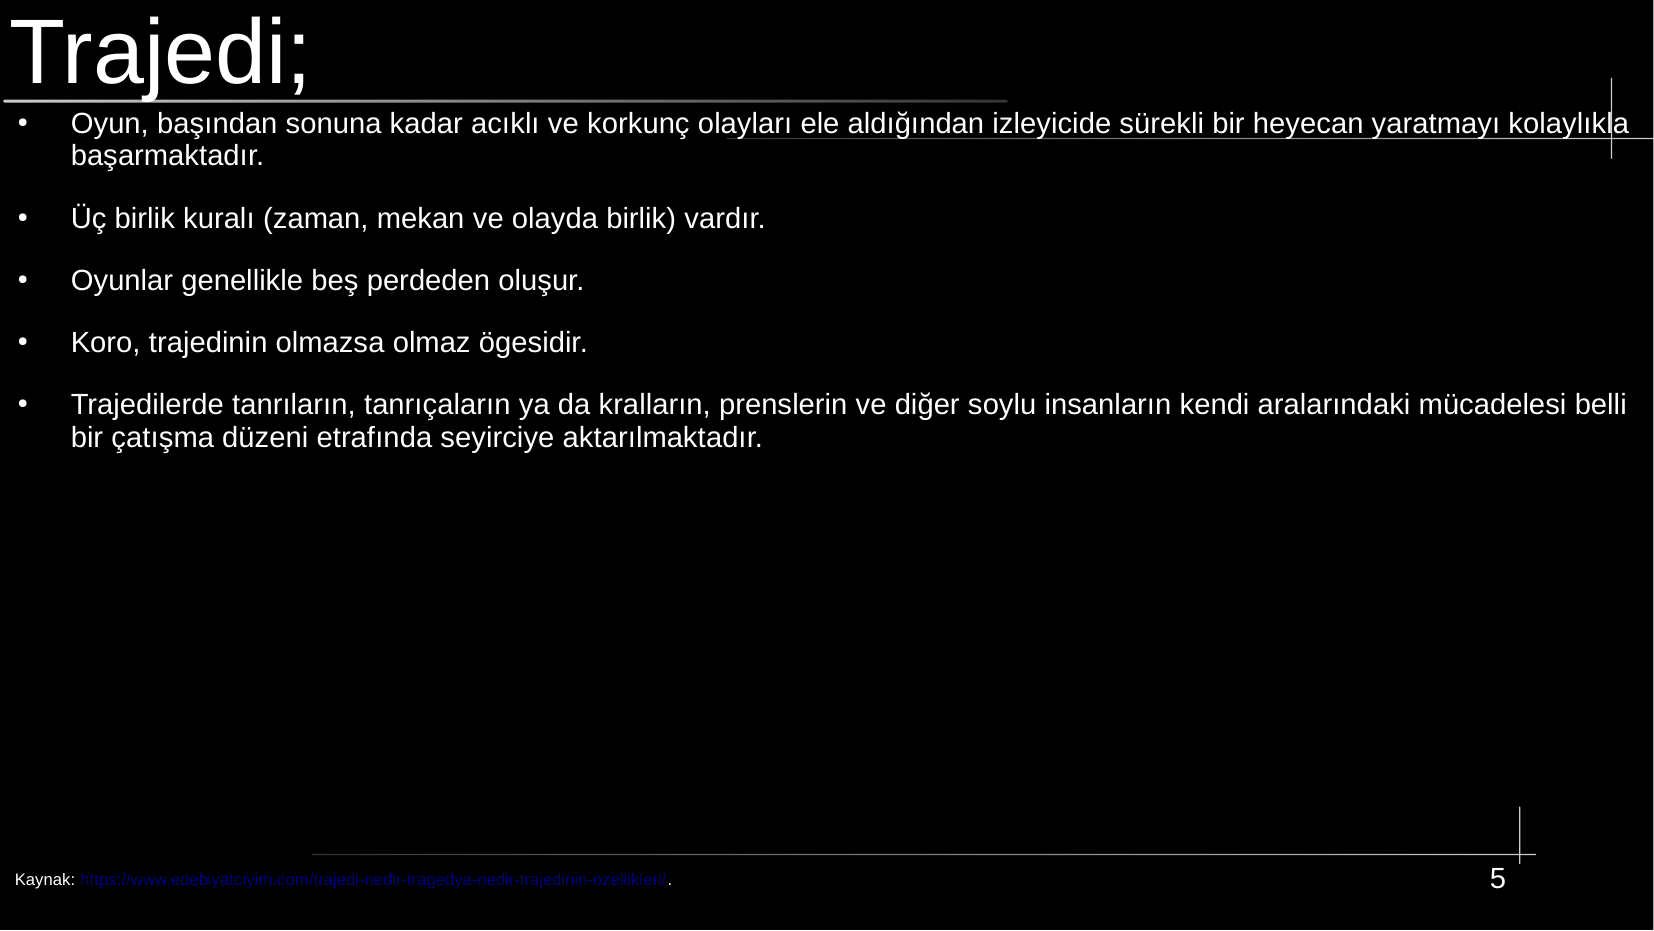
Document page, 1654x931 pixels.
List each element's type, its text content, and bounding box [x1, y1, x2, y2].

text_box Kaynak: https://www.edebiyatciyim.com/trajedi-nedir-tragedya-nedir-trajedinin-ozellikleri/. [0, 862, 1654, 931]
title Trajedi; [10, 0, 1576, 103]
list Oyun, başından sonuna kadar acıklı ve korkunç olayları ele aldığından izleyicide sürekli bir heyecan yaratmayı kolaylıkla başarmaktadır. Üç birlik kuralı (zaman, mekan ve olayda birlik) vardır. Oyunlar genellikle beş perdeden oluşur. Koro, trajedinin olmazsa olmaz ögesidir. Trajedilerde tanrıların, tanrıçaların ya da kralların, prenslerin ve diğer soylu insanların kendi aralarındaki mücadelesi belli bir çatışma düzeni etrafında seyirciye aktarılmaktadır. [0, 106, 1654, 857]
